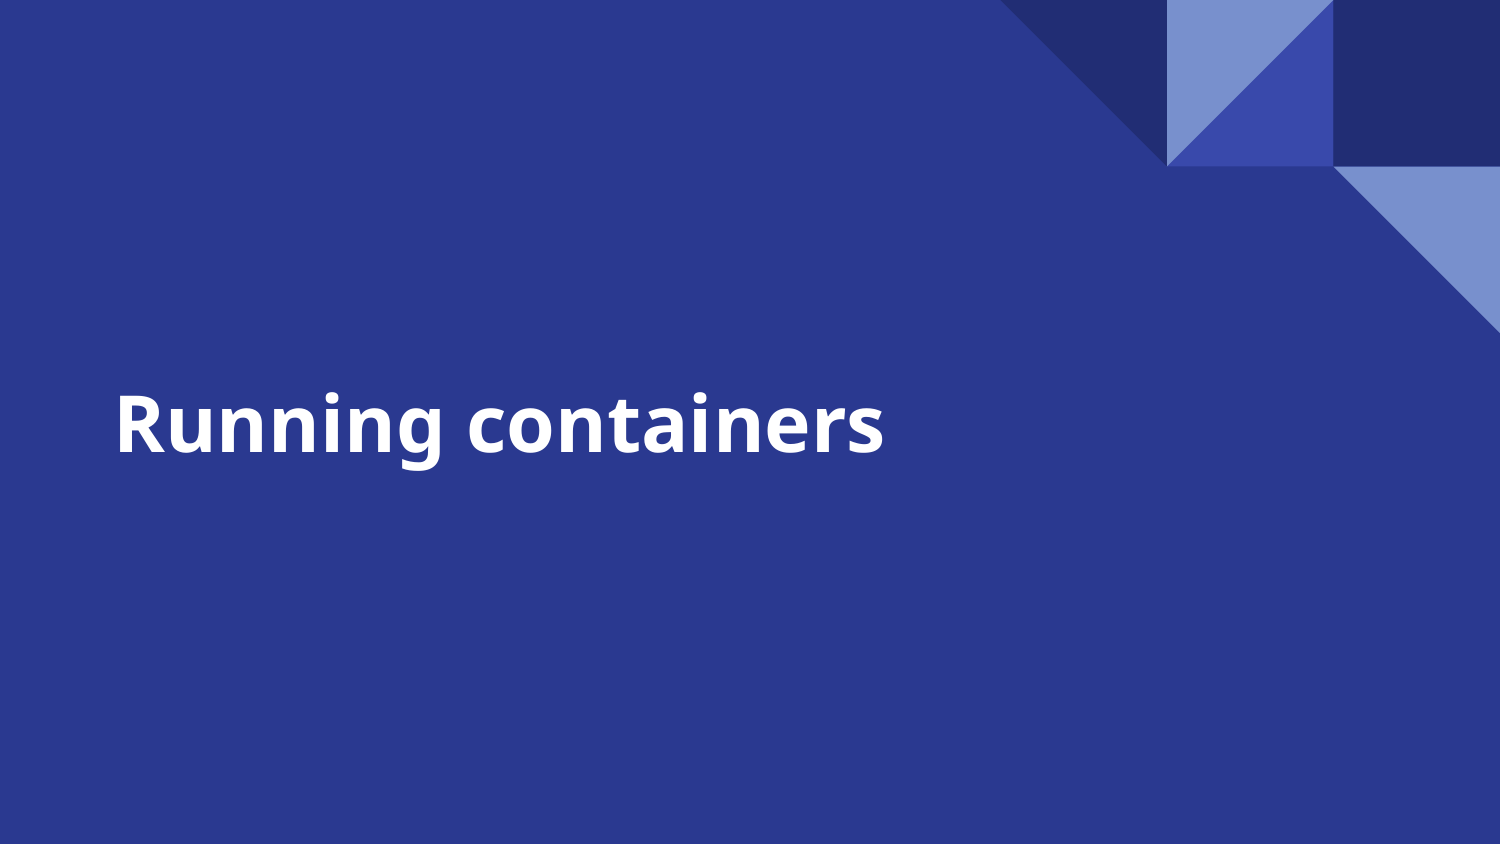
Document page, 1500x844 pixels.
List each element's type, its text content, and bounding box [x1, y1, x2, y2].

title Running containers [98, 353, 1447, 491]
